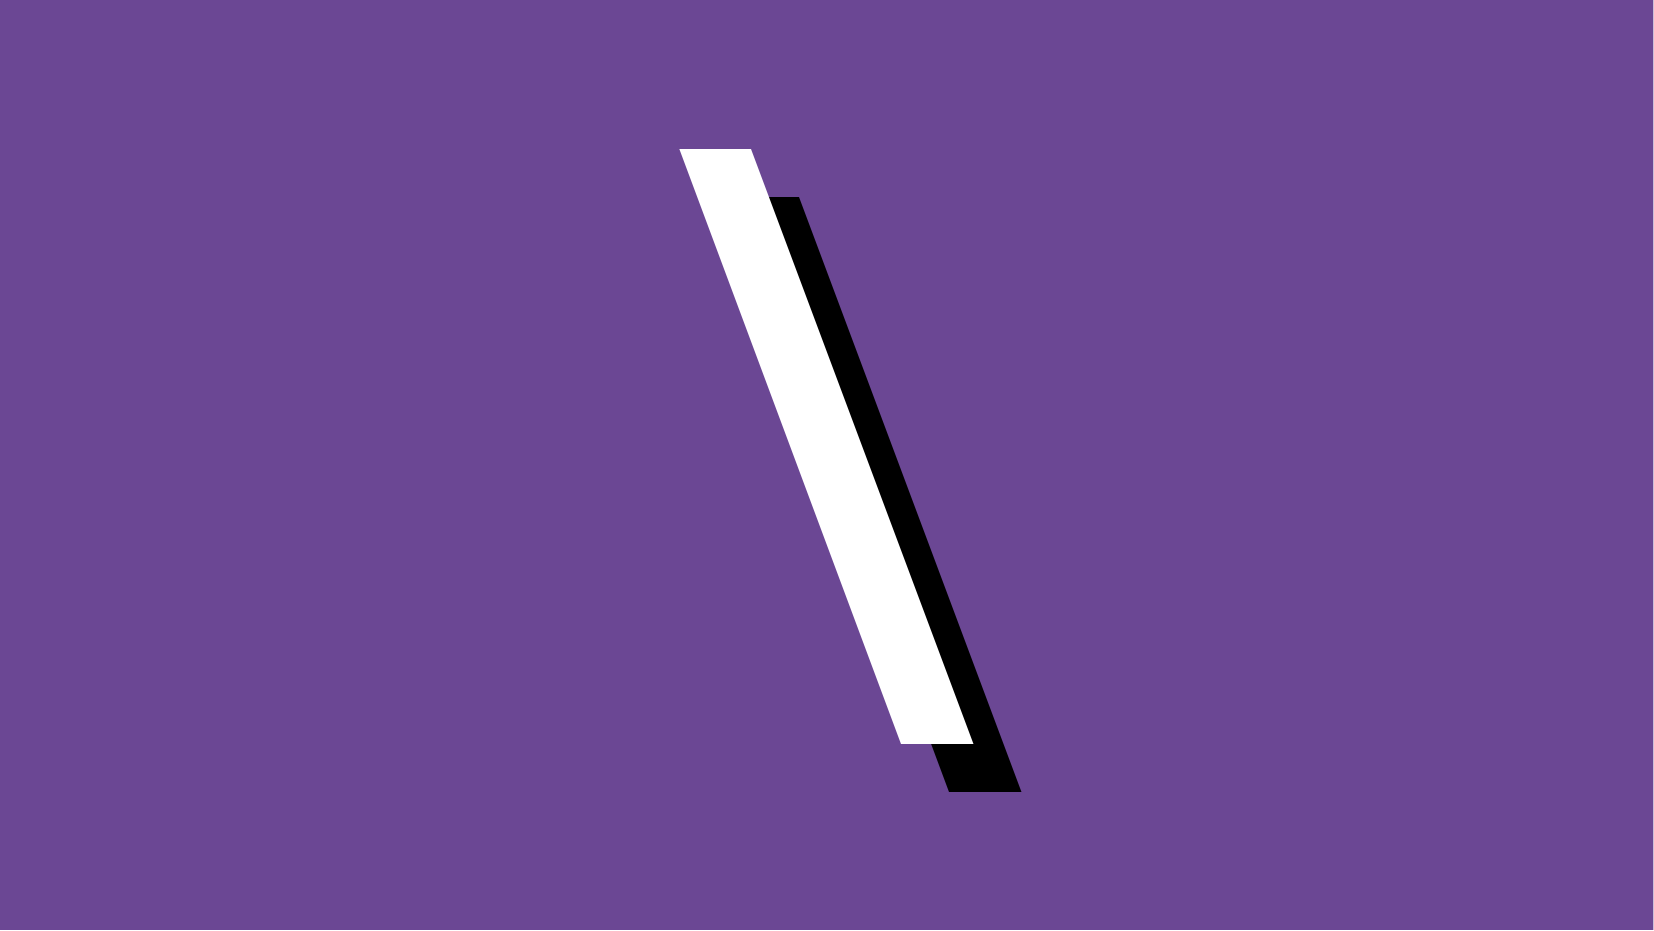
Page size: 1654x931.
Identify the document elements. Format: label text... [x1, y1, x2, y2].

subtitle \ [414, 0, 1240, 889]
